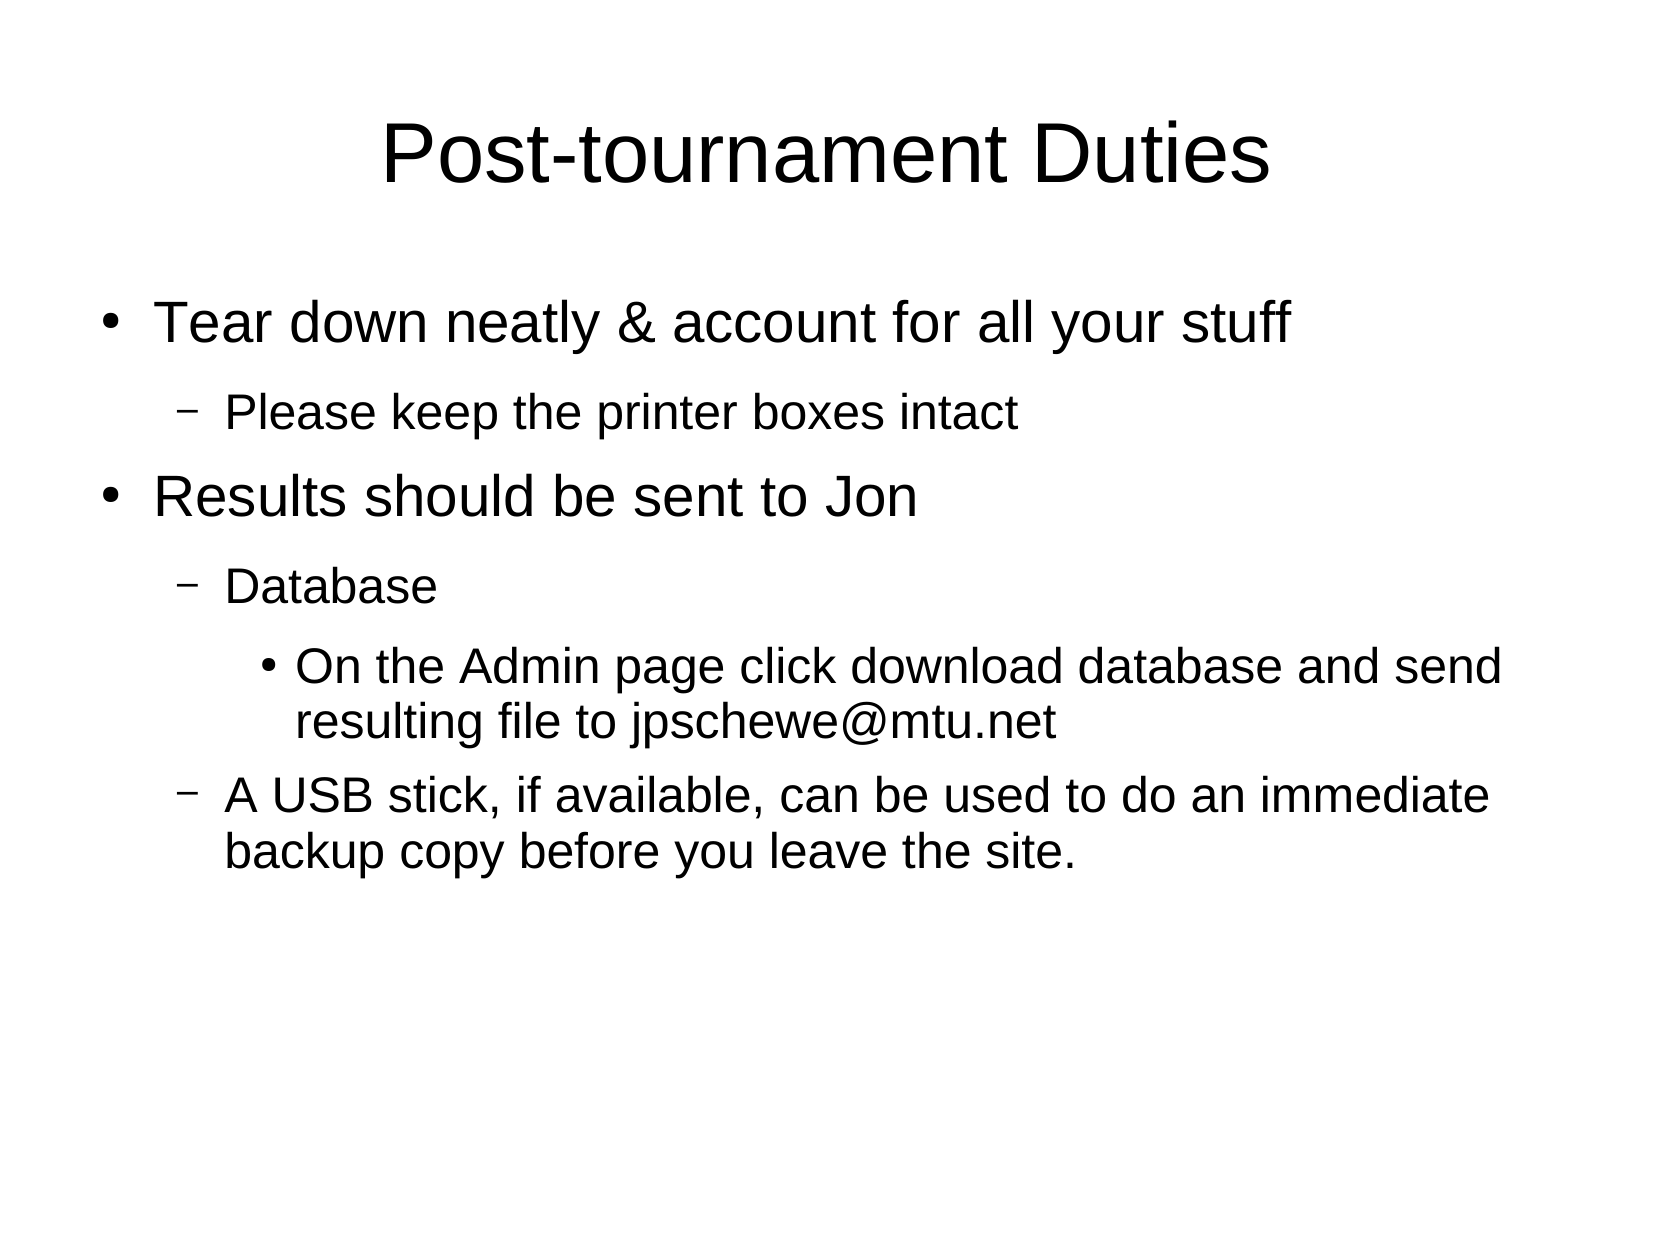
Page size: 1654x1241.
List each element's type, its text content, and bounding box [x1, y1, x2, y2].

title Post-tournament Duties [82, 56, 1571, 250]
list Tear down neatly & account for all your stuff Please keep the printer boxes intact Results should be sent to Jon Database On the Admin page click download database and send resulting file to jpschewe@mtu.net A USB stick, if available, can be used to do an immediate backup copy before you leave the site. [82, 290, 1571, 1145]
